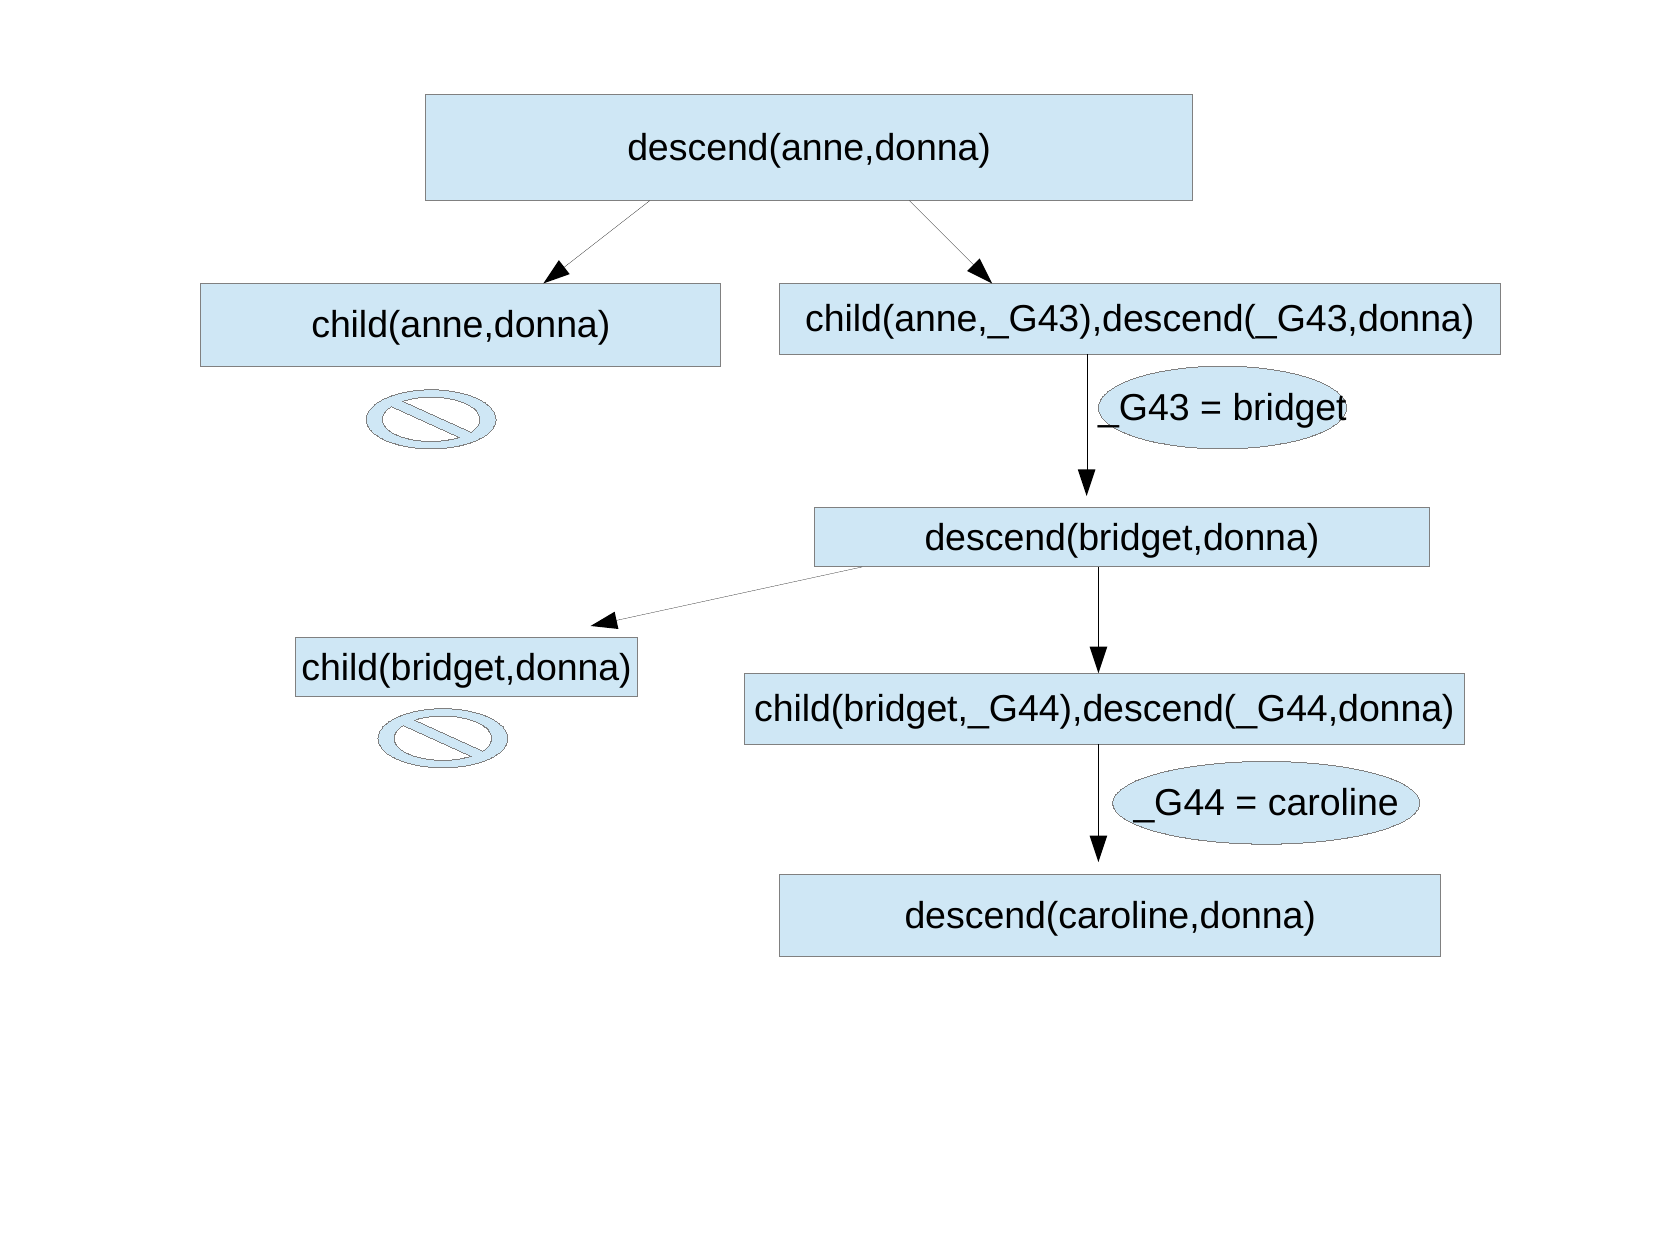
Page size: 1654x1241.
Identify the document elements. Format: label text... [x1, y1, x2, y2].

text_box [366, 389, 497, 449]
text_box [377, 708, 508, 768]
text_box child(bridget,_G44),descend(_G44,donna) [744, 673, 1465, 745]
text_box _G43 = bridget [1098, 366, 1345, 449]
text_box descend(anne,donna) [425, 94, 1193, 201]
text_box descend(caroline,donna) [779, 874, 1441, 957]
text_box child(anne,donna) [200, 283, 721, 367]
text_box descend(bridget,donna) [814, 507, 1430, 567]
text_box _G44 = caroline [1112, 761, 1420, 845]
text_box child(bridget,donna) [295, 637, 638, 697]
text_box child(anne,_G43),descend(_G43,donna) [779, 283, 1501, 355]
